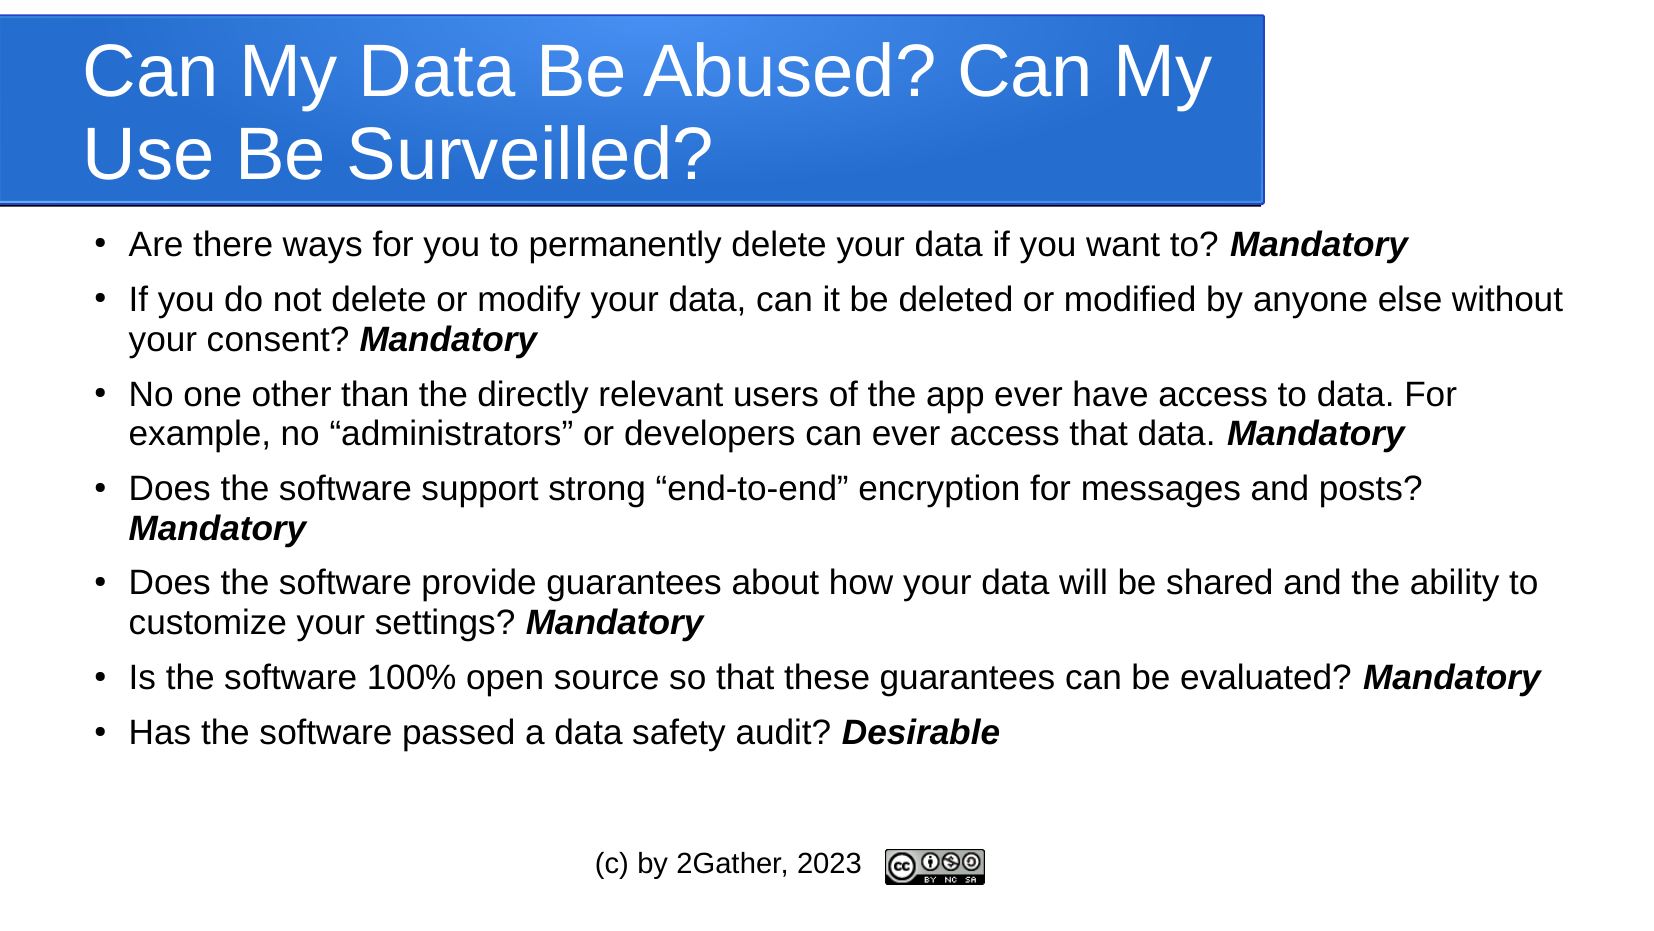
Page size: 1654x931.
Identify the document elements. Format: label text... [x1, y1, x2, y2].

title Can My Data Be Abused? Can My Use Be Surveilled? [82, 29, 1235, 196]
list Are there ways for you to permanently delete your data if you want to? Mandatory If you do not delete or modify your data, can it be deleted or modified by anyone else without your consent? Mandatory No one other than the directly relevant users of the app ever have access to data. For example, no “administrators” or developers can ever access that data. Mandatory Does the software support strong “end-to-end” encryption for messages and posts? Mandatory Does the software provide guarantees about how your data will be shared and the ability to customize your settings? Mandatory Is the software 100% open source so that these guarantees can be evaluated? Mandatory Has the software passed a data safety audit? Desirable [82, 224, 1571, 764]
picture [885, 849, 985, 885]
